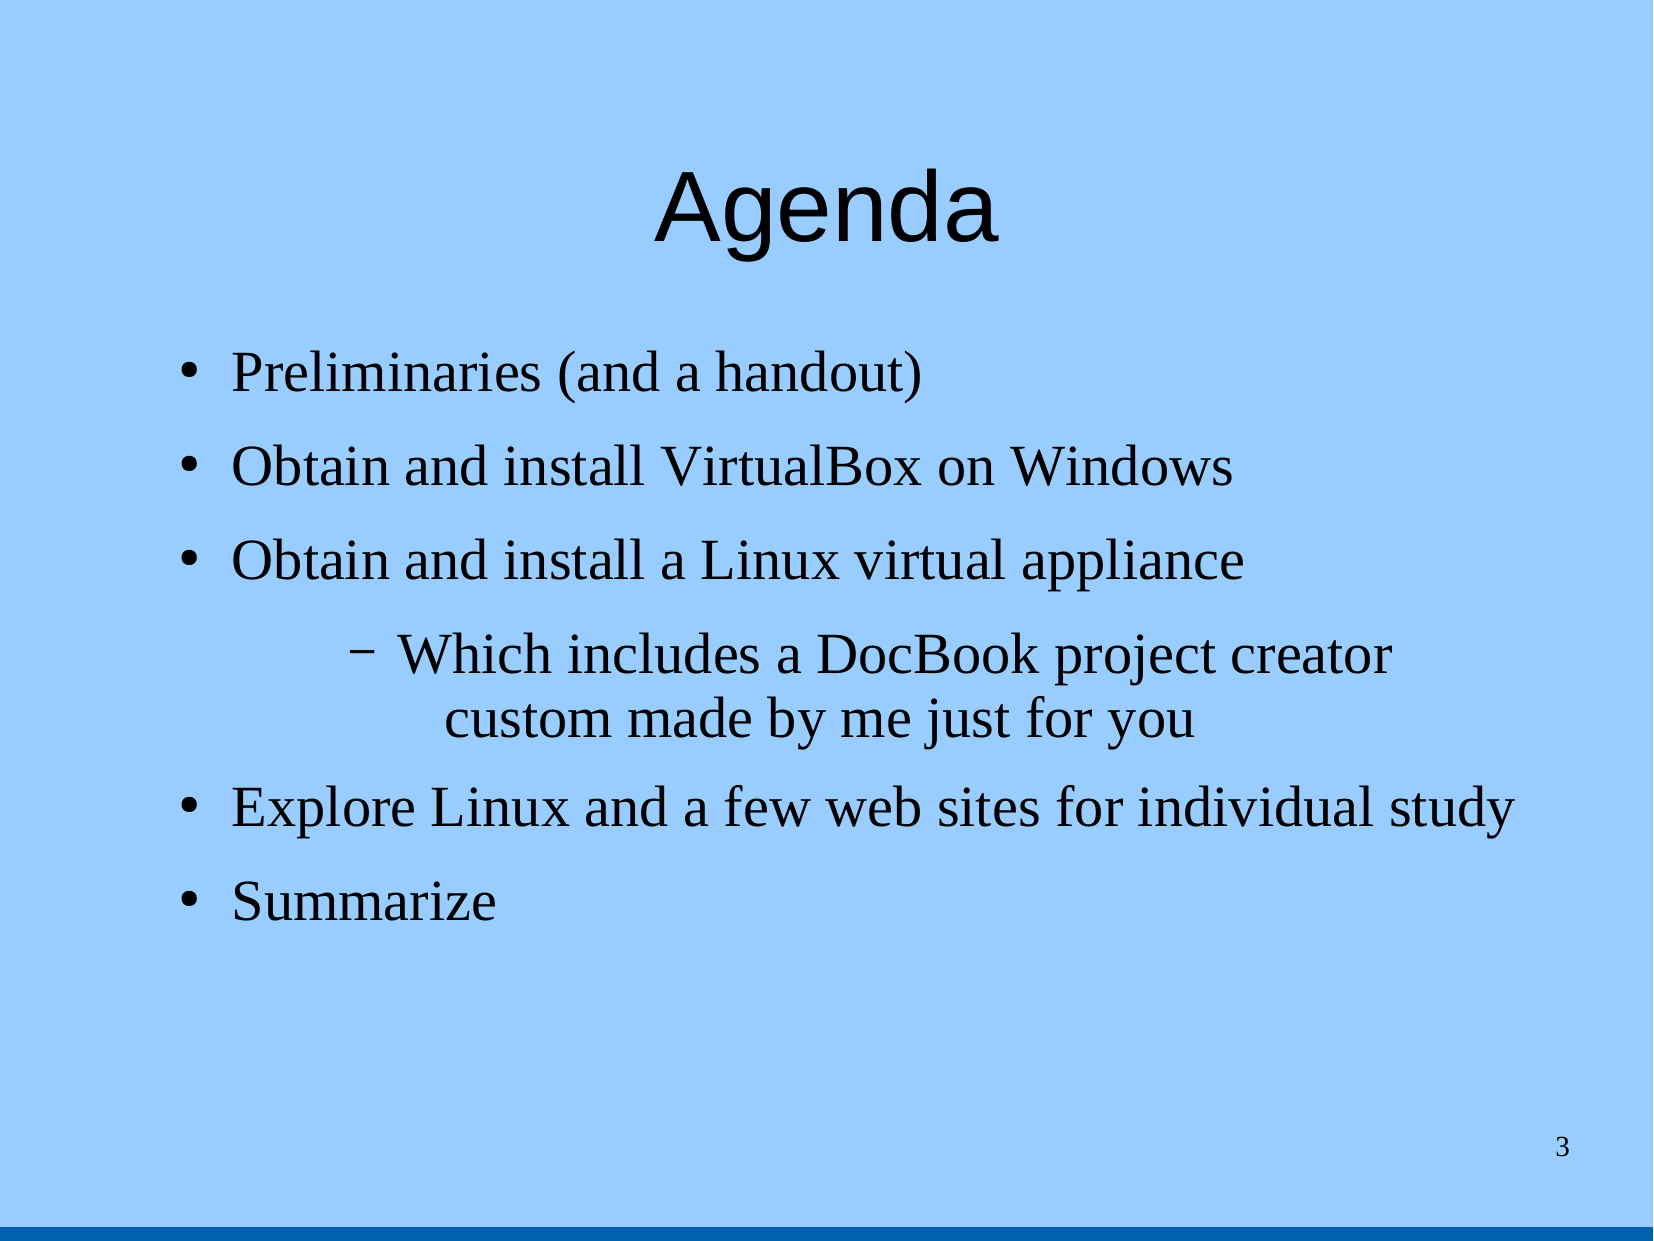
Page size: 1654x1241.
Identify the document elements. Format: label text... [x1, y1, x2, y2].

list Preliminaries (and a handout) Obtain and install VirtualBox on Windows Obtain and install a Linux virtual appliance Which includes a DocBook project creator custom made by me just for you Explore Linux and a few web sites for individual study Summarize [160, 339, 1565, 1189]
title Agenda [121, 102, 1533, 311]
